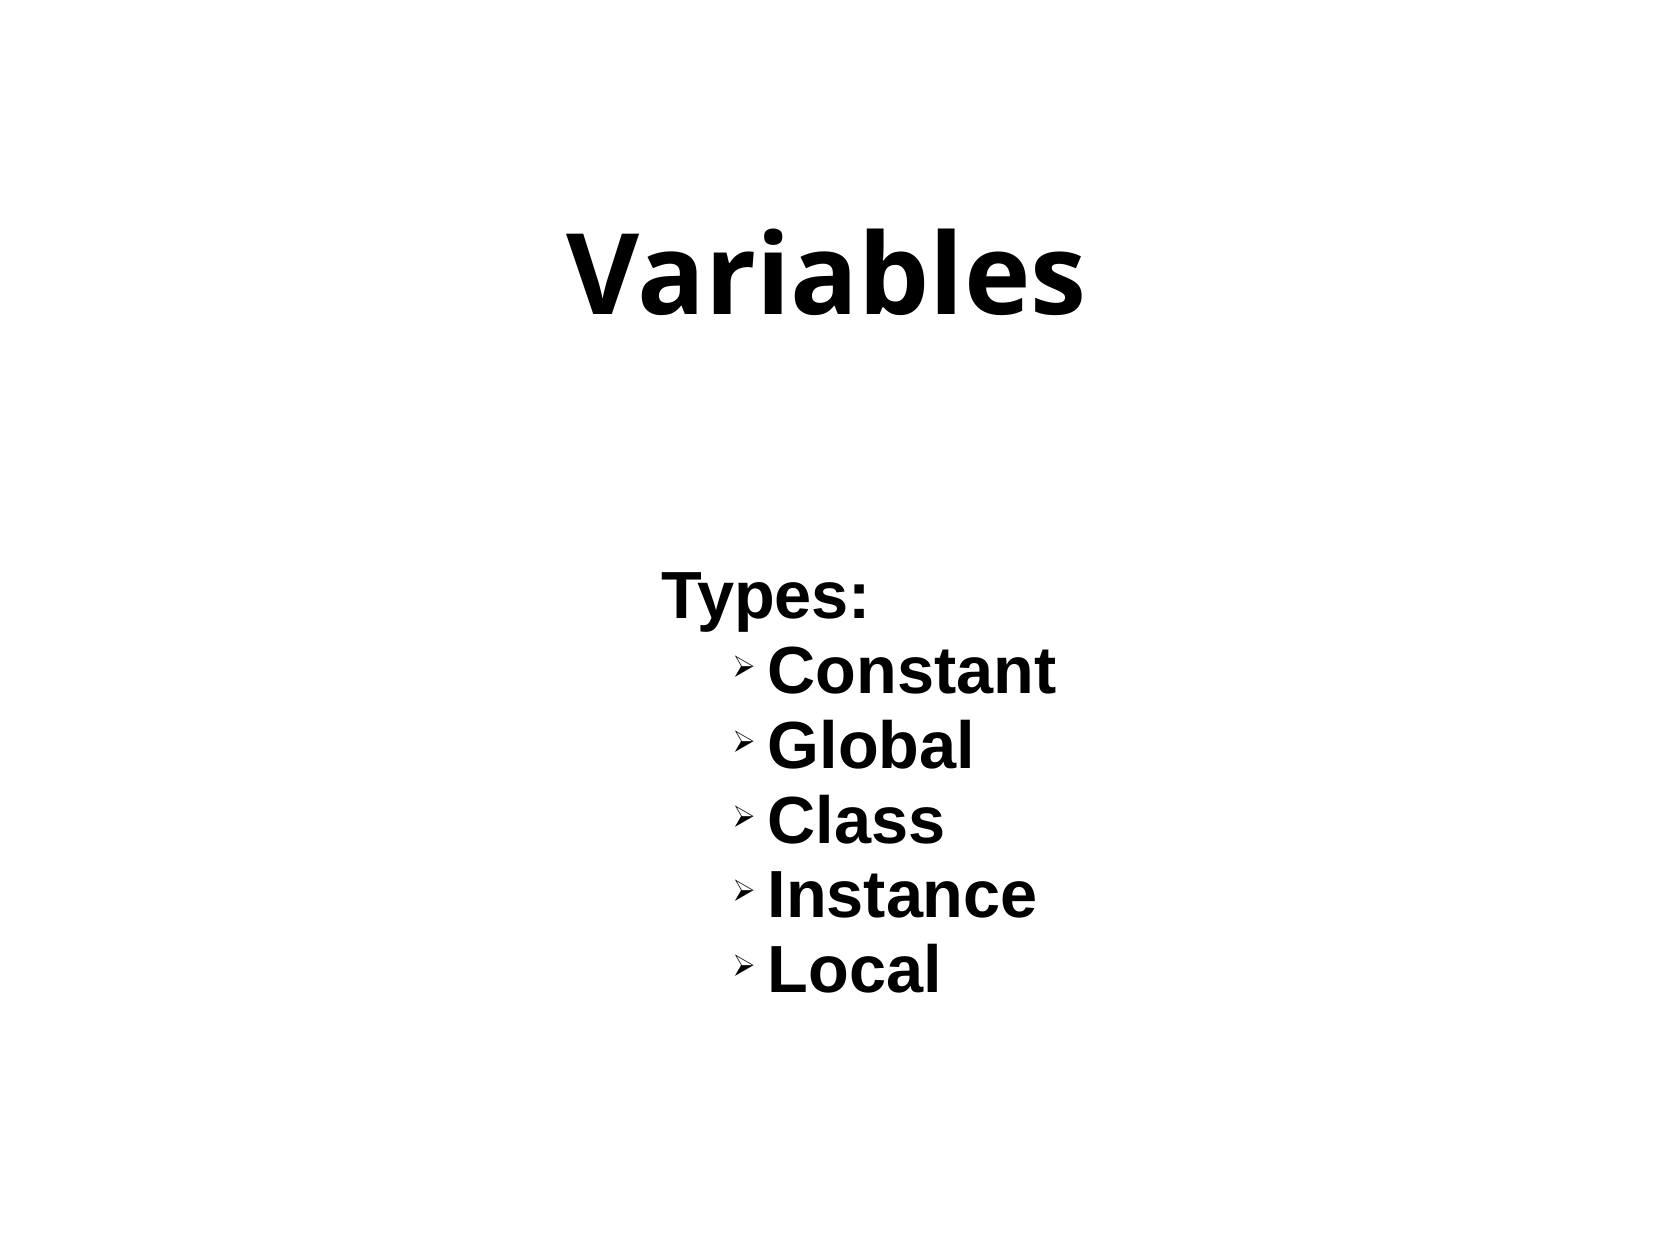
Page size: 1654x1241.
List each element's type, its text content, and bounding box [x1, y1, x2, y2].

subtitle Types: Constant Global Class Instance Local [661, 490, 1170, 1075]
title Variables [82, 167, 1571, 375]
